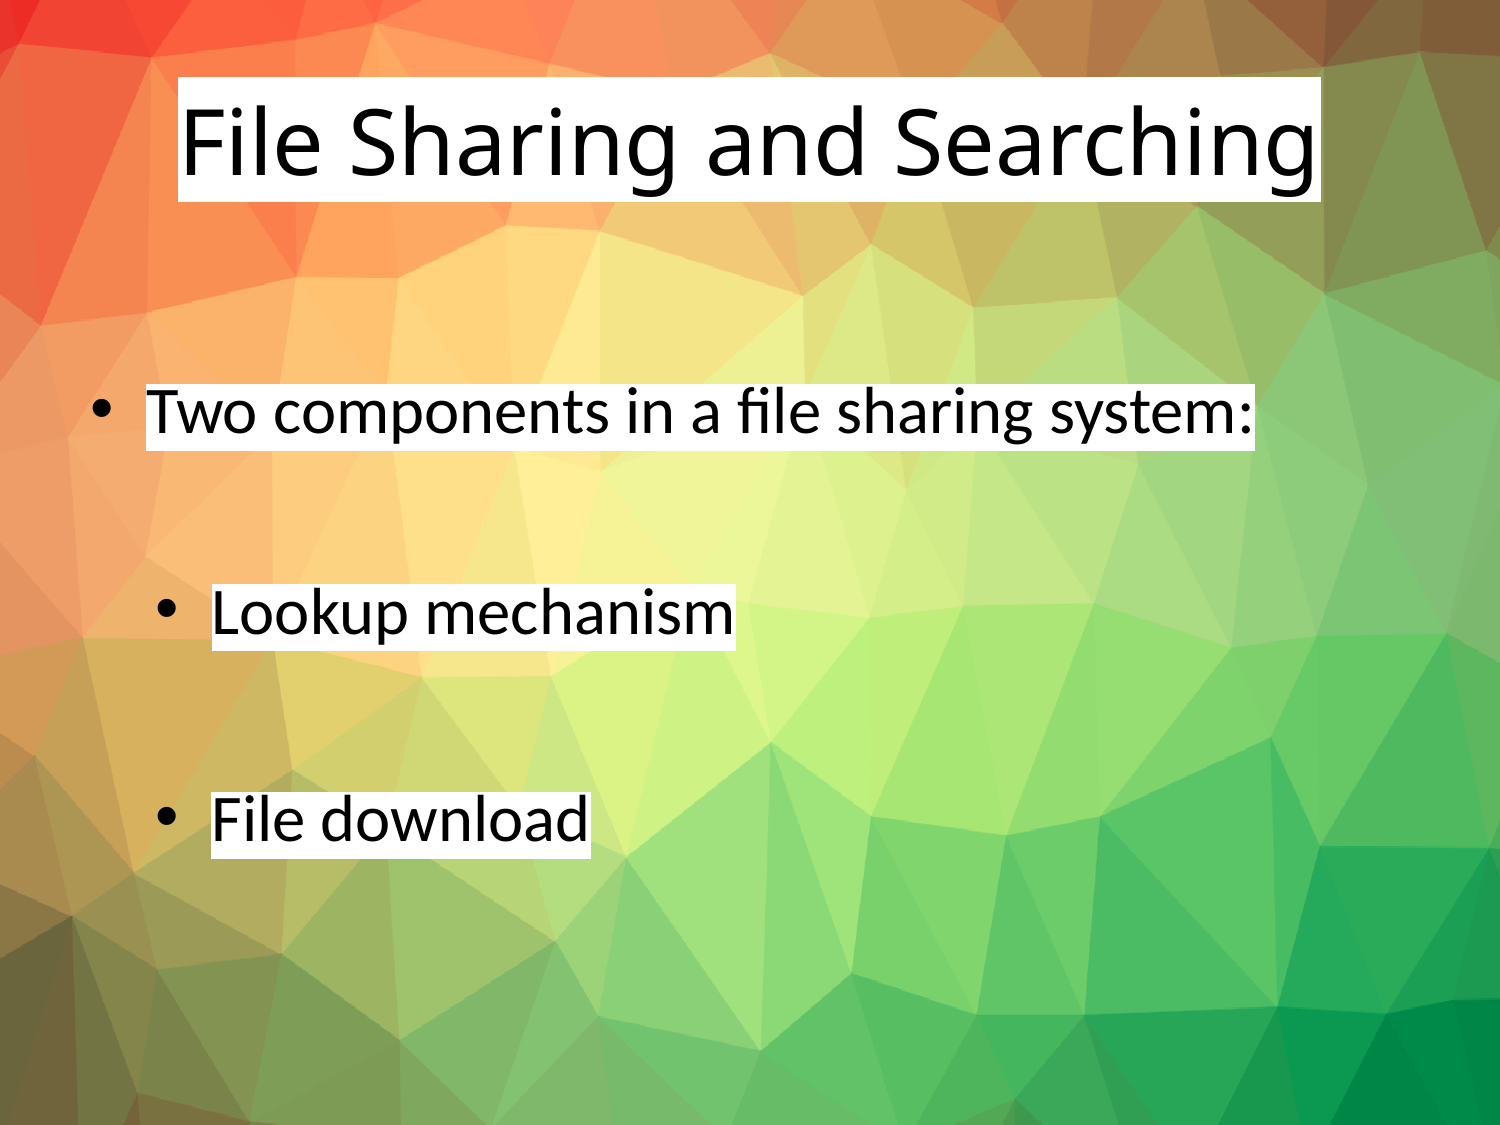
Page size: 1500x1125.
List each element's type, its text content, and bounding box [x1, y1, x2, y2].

picture [0, 0, 1500, 1125]
list Two components in a file sharing system: Lookup mechanism File download [74, 262, 1395, 993]
title File Sharing and Searching [75, 45, 1426, 233]
